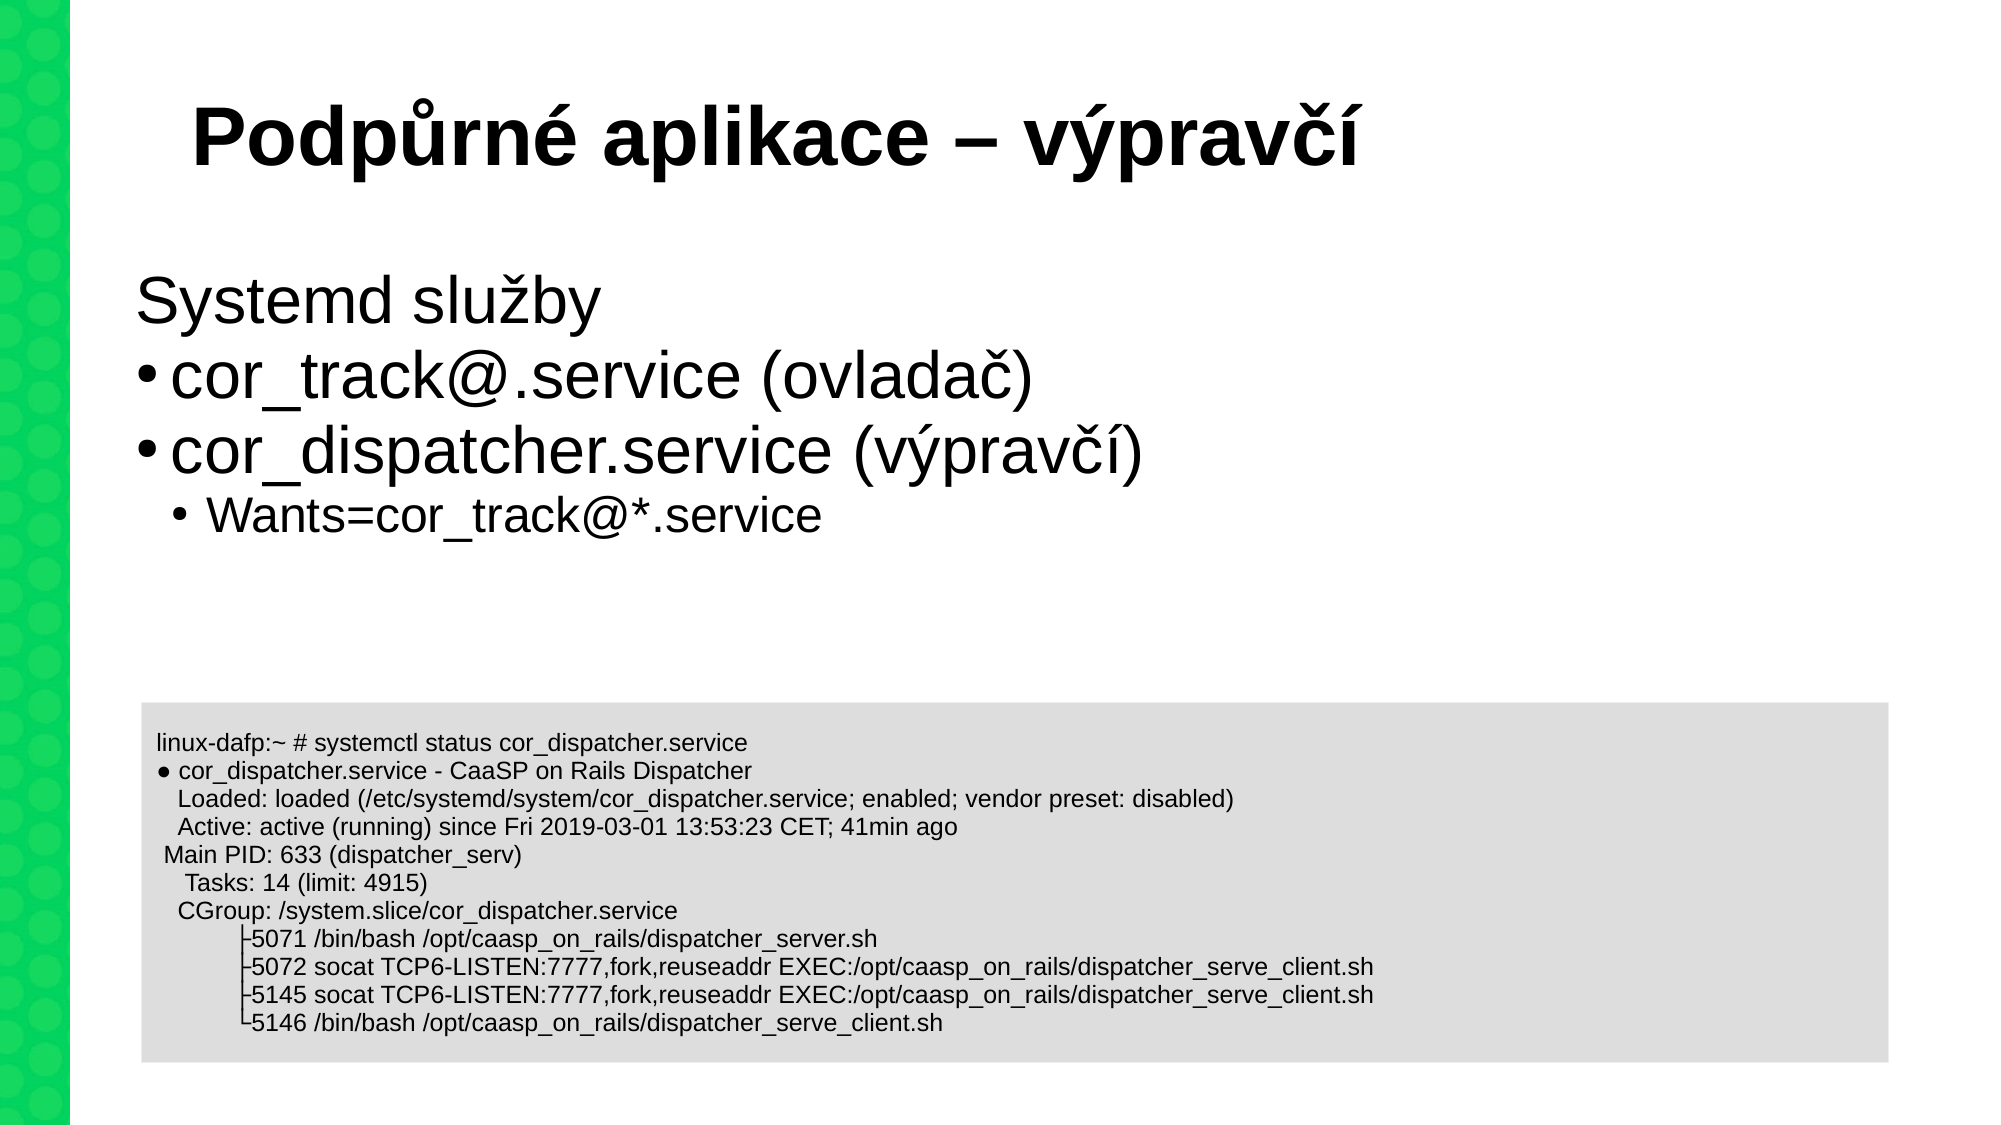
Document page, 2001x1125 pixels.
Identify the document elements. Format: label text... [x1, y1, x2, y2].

text_box linux-dafp:~ # systemctl status cor_dispatcher.service ● cor_dispatcher.service - CaaSP on Rails Dispatcher Loaded: loaded (/etc/systemd/system/cor_dispatcher.service; enabled; vendor preset: disabled) Active: active (running) since Fri 2019-03-01 13:53:23 CET; 41min ago Main PID: 633 (dispatcher_serv) Tasks: 14 (limit: 4915) CGroup: /system.slice/cor_dispatcher.service ├5071 /bin/bash /opt/caasp_on_rails/dispatcher_server.sh ├5072 socat TCP6-LISTEN:7777,fork,reuseaddr EXEC:/opt/caasp_on_rails/dispatcher_serve_client.sh ├5145 socat TCP6-LISTEN:7777,fork,reuseaddr EXEC:/opt/caasp_on_rails/dispatcher_serve_client.sh └5146 /bin/bash /opt/caasp_on_rails/dispatcher_serve_client.sh [141, 702, 1889, 1063]
title Podpůrné aplikace – výpravčí [191, 90, 1863, 184]
subtitle Systemd služby cor_track@.service (ovladač) cor_dispatcher.service (výpravčí) Wants=cor_track@*.service [99, 263, 1900, 916]
picture [0, 0, 81, 1125]
